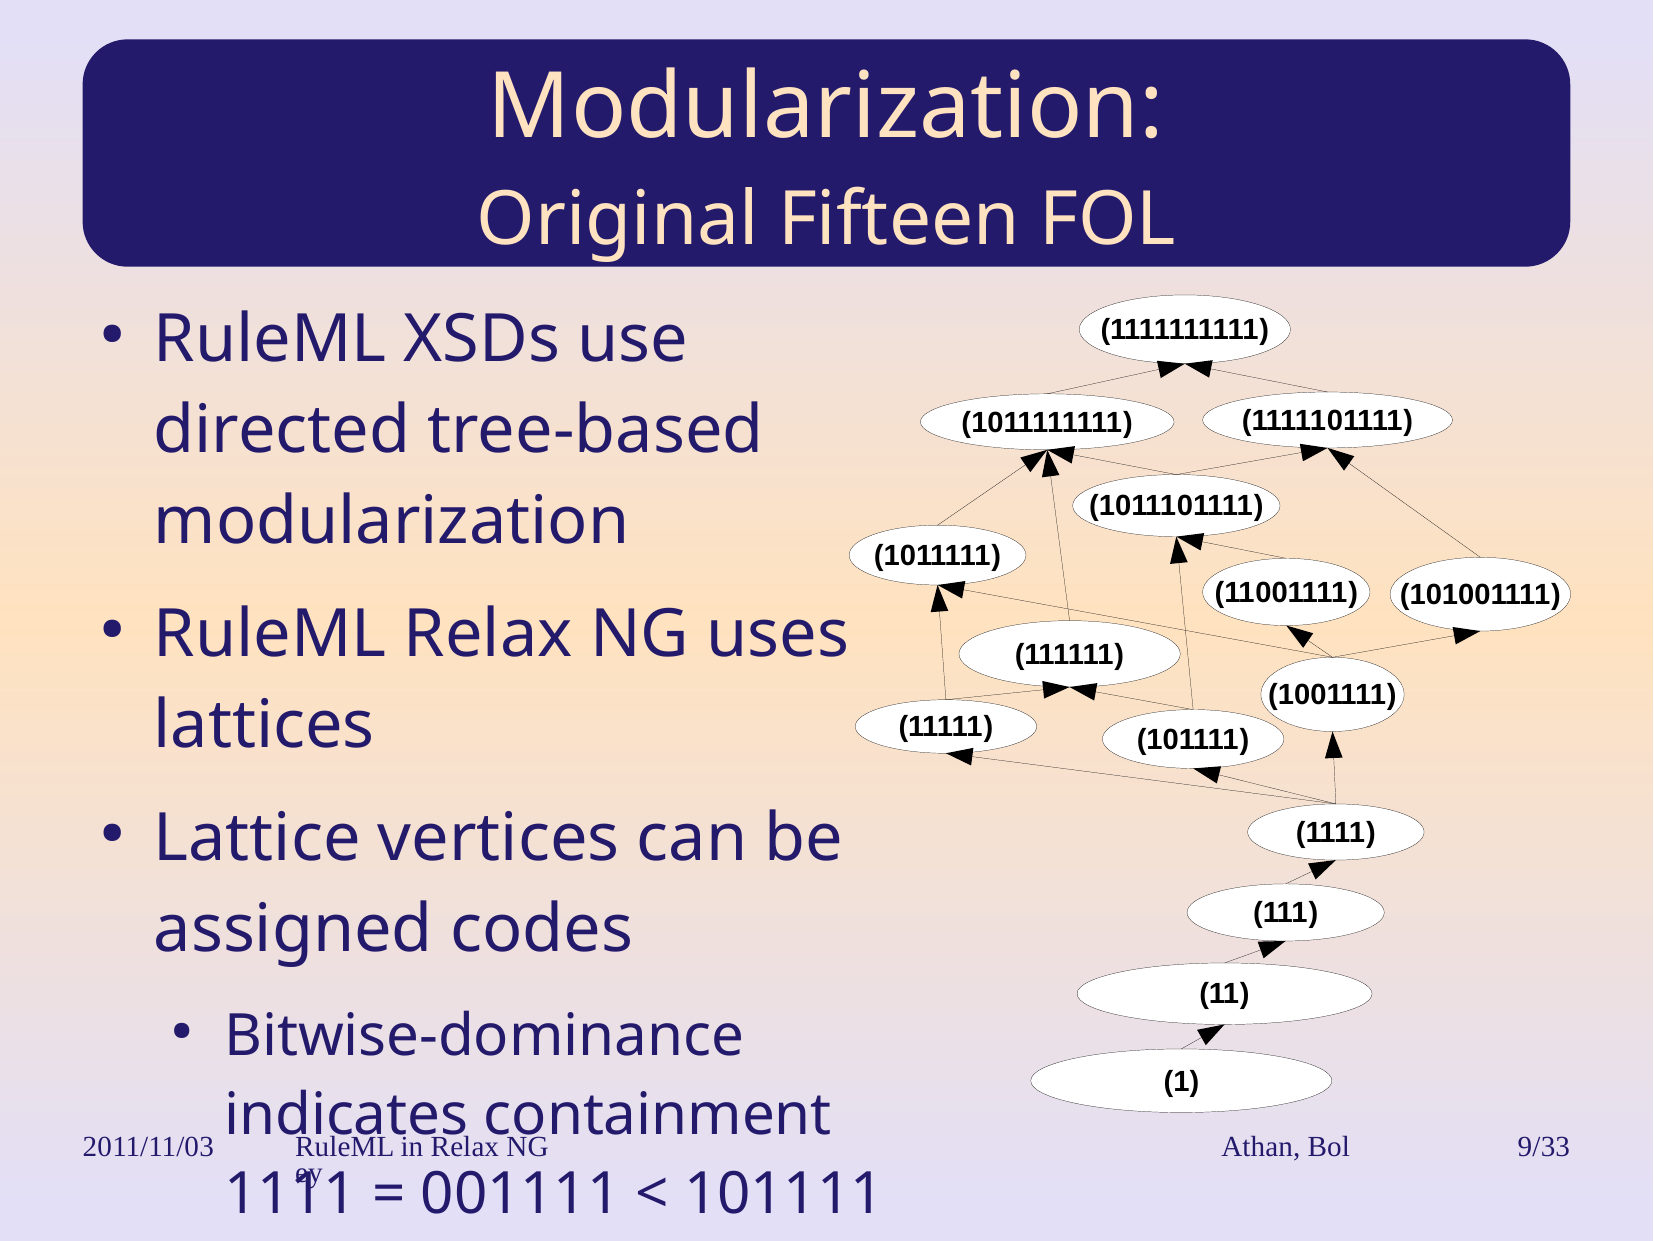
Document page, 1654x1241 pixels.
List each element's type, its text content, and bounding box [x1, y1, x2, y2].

chart [845, 290, 1572, 1130]
list RuleML XSDs use directed tree-based modularization RuleML Relax NG uses lattices Lattice vertices can be assigned codes Bitwise-dominance indicates containment 1111 = 001111 < 101111 [82, 290, 845, 1109]
title Modularization: Original Fifteen FOL [82, 49, 1571, 257]
